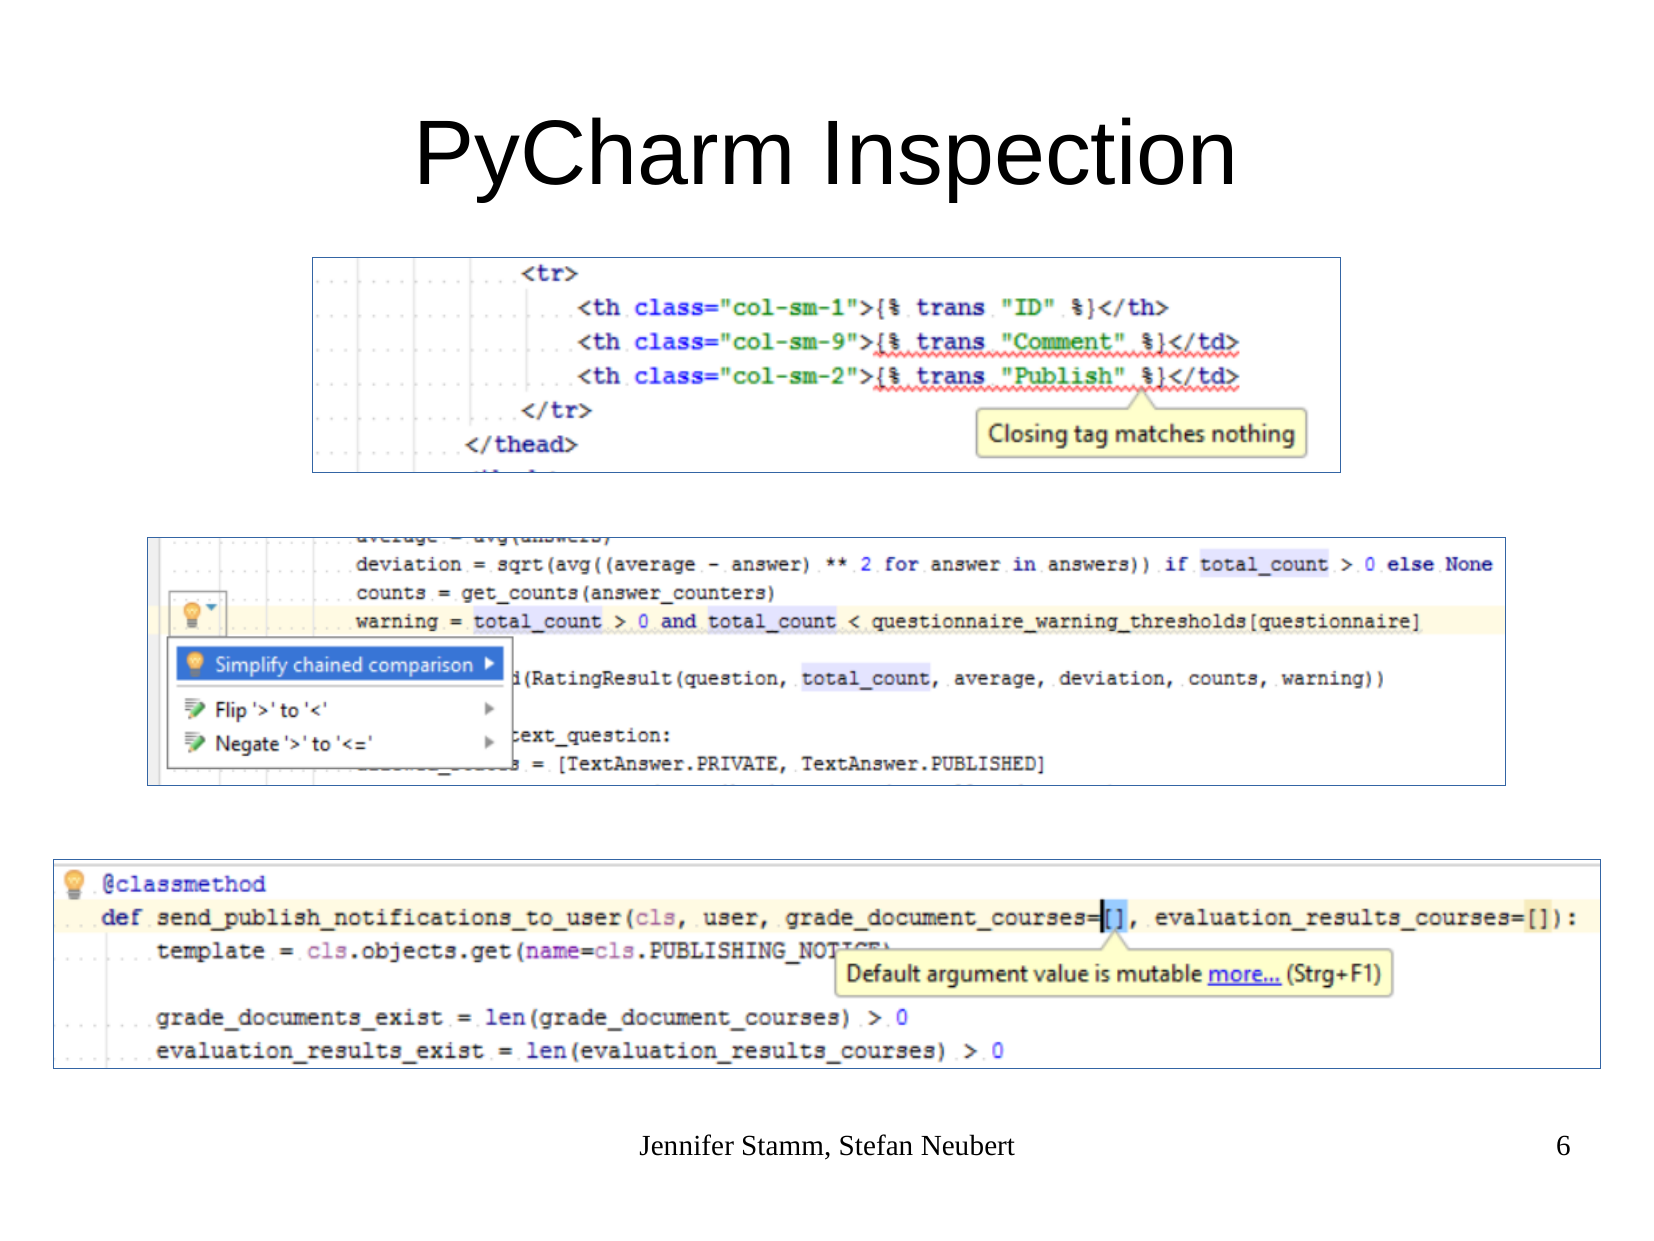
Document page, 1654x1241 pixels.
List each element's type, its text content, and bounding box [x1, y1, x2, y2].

picture [53, 859, 1601, 1069]
title PyCharm Inspection [82, 49, 1571, 257]
picture [312, 257, 1341, 473]
picture [147, 537, 1506, 786]
